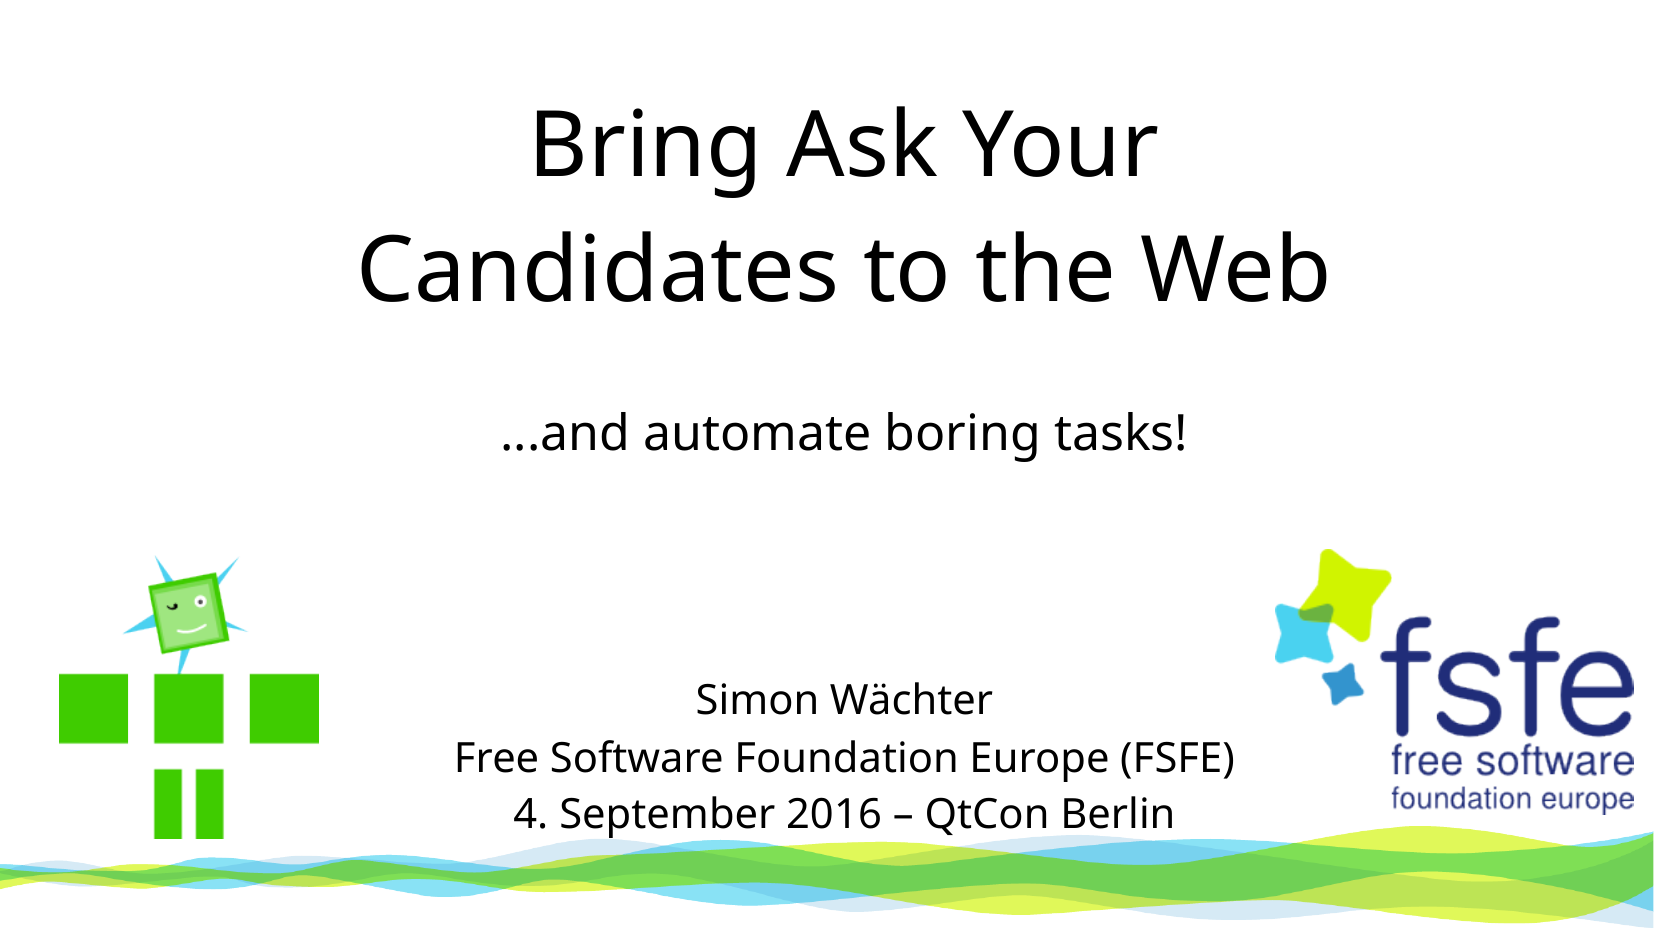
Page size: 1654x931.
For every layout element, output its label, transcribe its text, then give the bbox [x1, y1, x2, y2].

subtitle Bring Ask Your Candidates to the Web ...and automate boring tasks! Simon Wächter Free Software Foundation Europe (FSFE) 4. September 2016 – QtCon Berlin [0, 105, 1654, 815]
picture [0, 555, 1654, 928]
picture [1275, 549, 1634, 815]
